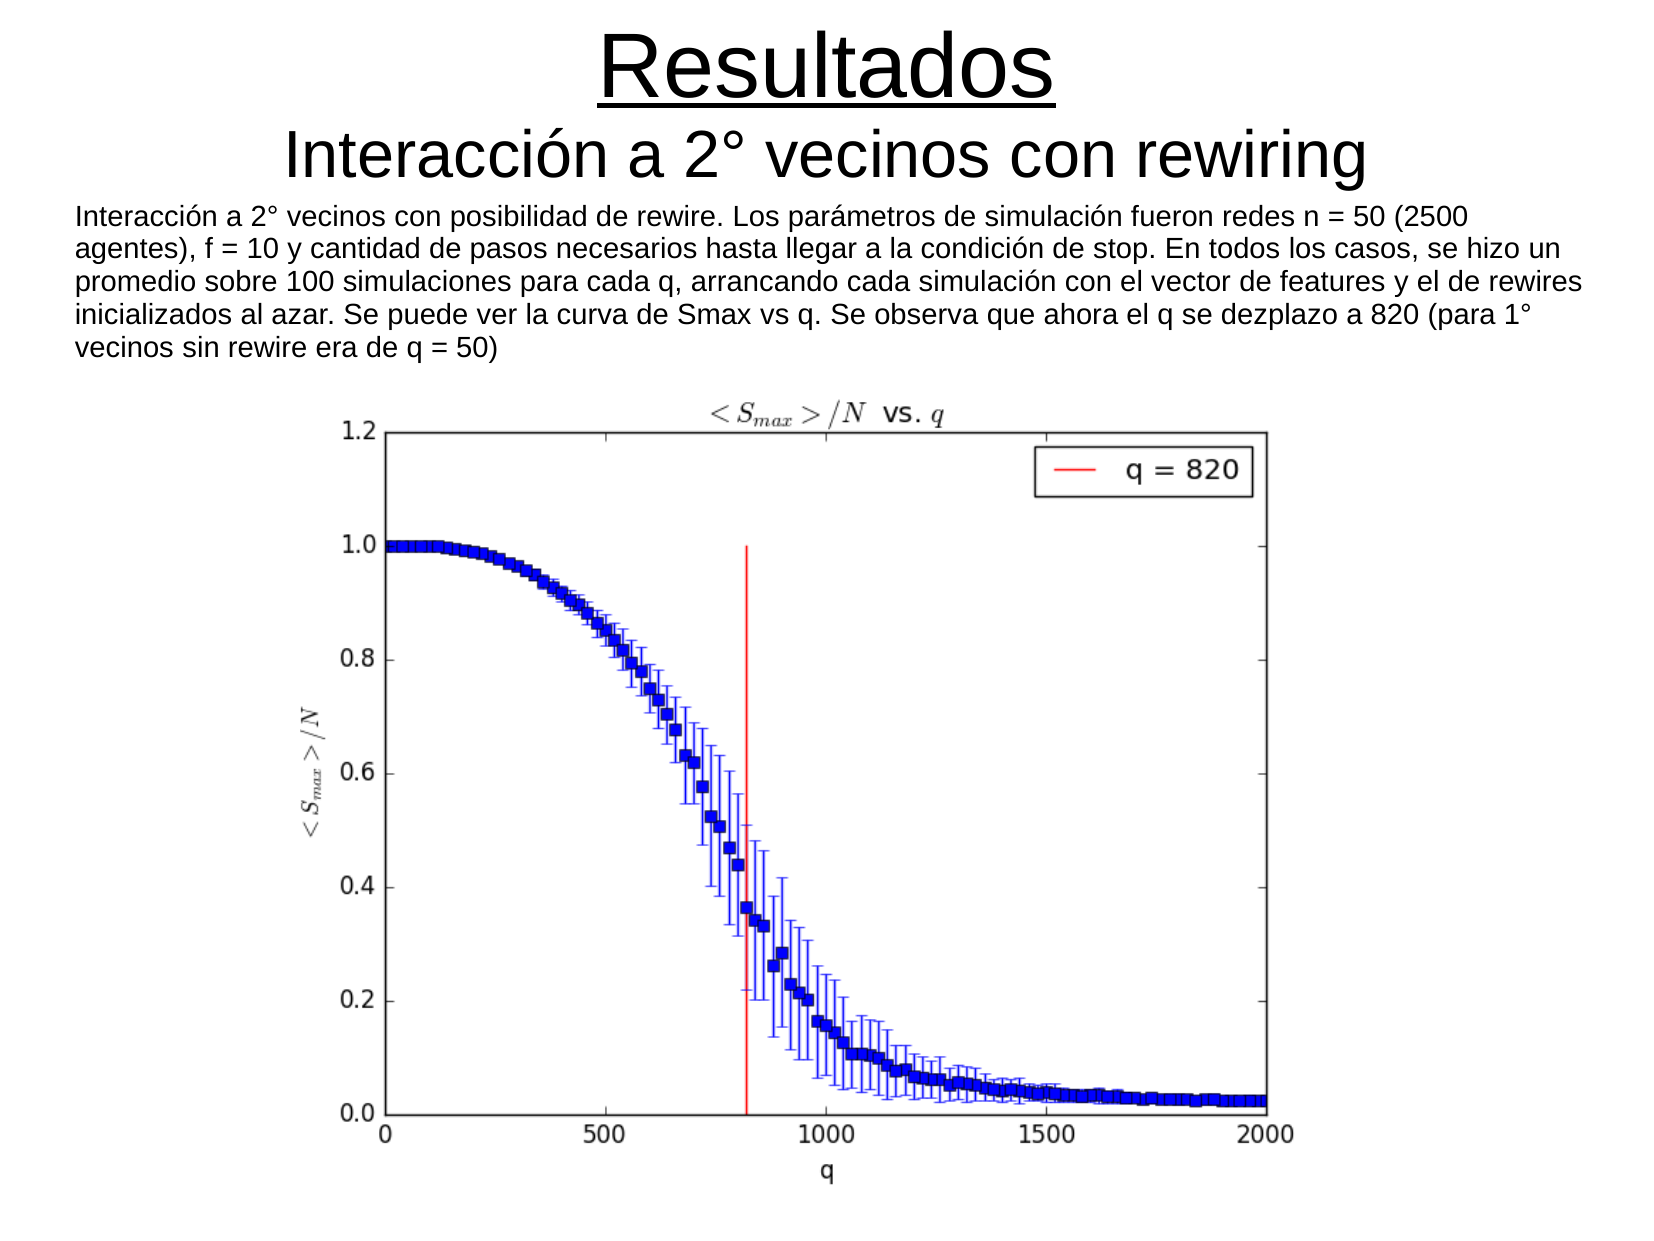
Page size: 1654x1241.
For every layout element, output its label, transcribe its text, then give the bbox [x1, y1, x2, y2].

title Resultados Interacción a 2° vecinos con rewiring [82, 0, 1571, 192]
picture [300, 390, 1309, 1201]
text_box Interacción a 2° vecinos con posibilidad de rewire. Los parámetros de simulación fueron redes n = 50 (2500 agentes), f = 10 y cantidad de pasos necesarios hasta llegar a la condición de stop. En todos los casos, se hizo un promedio sobre 100 simulaciones para cada q, arrancando cada simulación con el vector de features y el de rewires inicializados al azar. Se puede ver la curva de Smax vs q. Se observa que ahora el q se dezplazo a 820 (para 1° vecinos sin rewire era de q = 50) [60, 192, 1606, 371]
